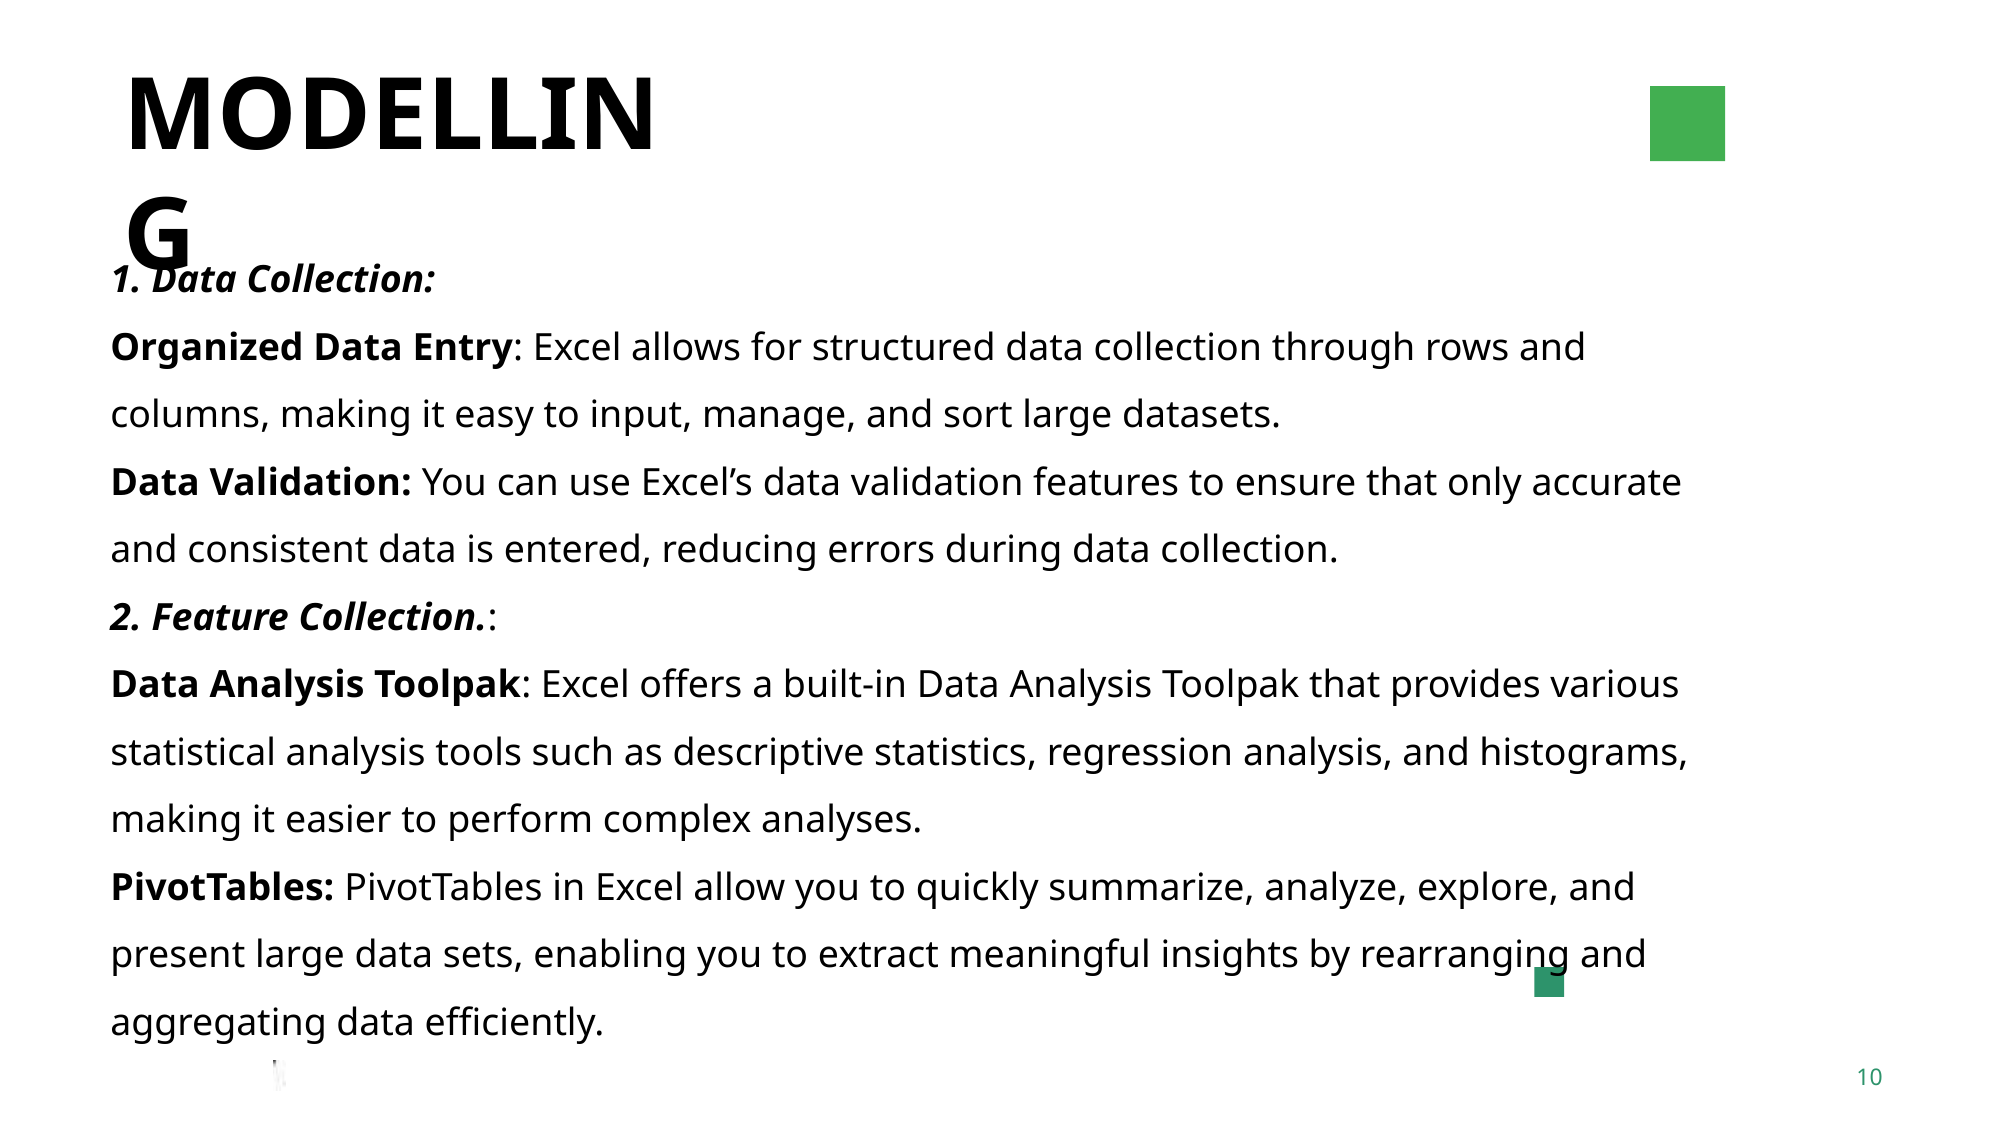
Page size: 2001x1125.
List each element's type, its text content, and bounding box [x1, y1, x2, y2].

text_box [1650, 86, 1726, 162]
text_box MODELLING [121, 47, 664, 173]
text_box 1. Data Collection: Organized Data Entry: Excel allows for structured data collection through rows and columns, making it easy to input, manage, and sort large datasets. Data Validation: You can use Excel’s data validation features to ensure that only accurate and consistent data is entered, reducing errors during data collection. 2. Feature Collection.: Data Analysis Toolpak: Excel offers a built-in Data Analysis Toolpak that provides various statistical analysis tools such as descriptive statistics, regression analysis, and histograms, making it easier to perform complex analyses. PivotTables: PivotTables in Excel allow you to quickly summarize, analyze, explore, and present large data sets, enabling you to extract meaningful insights by rearranging and aggregating data efficiently. [95, 225, 1721, 1051]
text_box 10 [1849, 1061, 1888, 1094]
picture [273, 1060, 286, 1091]
